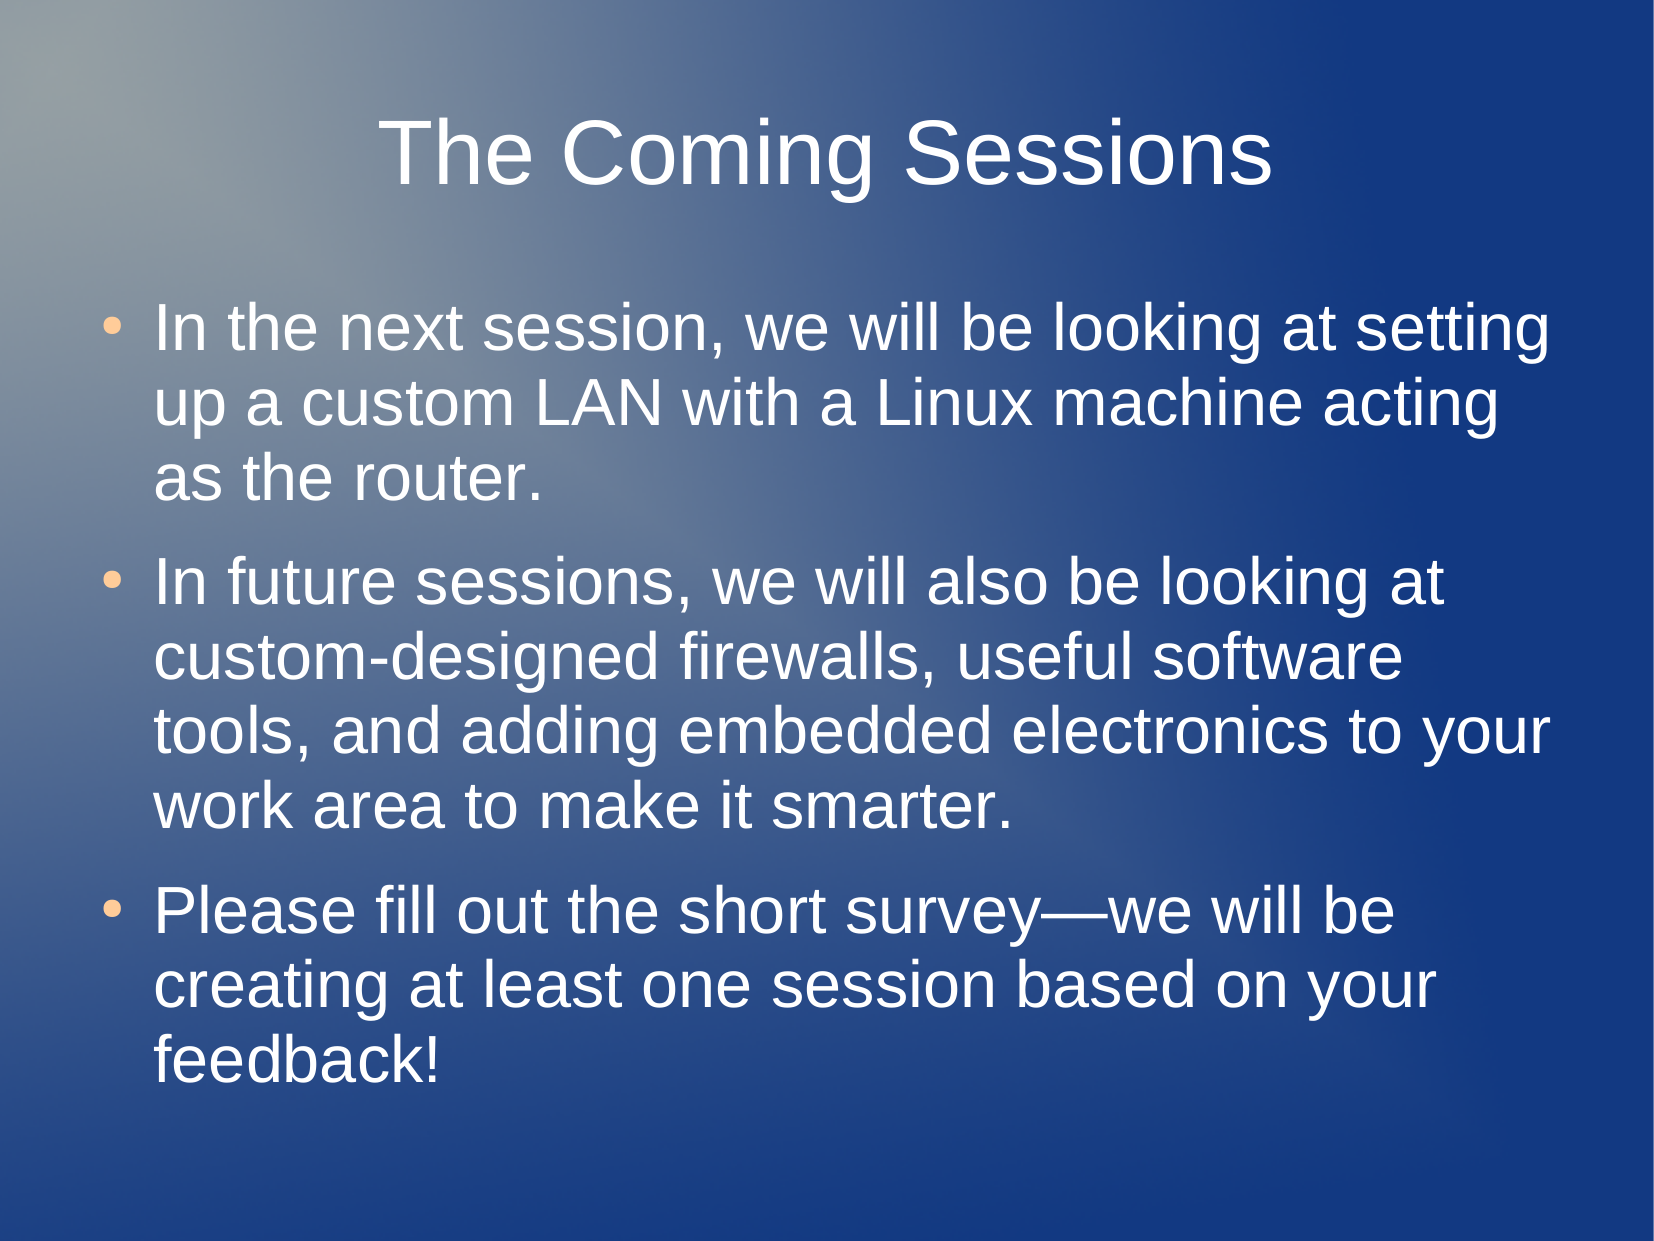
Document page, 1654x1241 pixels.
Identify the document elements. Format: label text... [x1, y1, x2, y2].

title The Coming Sessions [82, 49, 1571, 257]
list In the next session, we will be looking at setting up a custom LAN with a Linux machine acting as the router. In future sessions, we will also be looking at custom-designed firewalls, useful software tools, and adding embedded electronics to your work area to make it smarter. Please fill out the short survey—we will be creating at least one session based on your feedback! [82, 290, 1571, 1097]
picture [0, 0, 1654, 1241]
